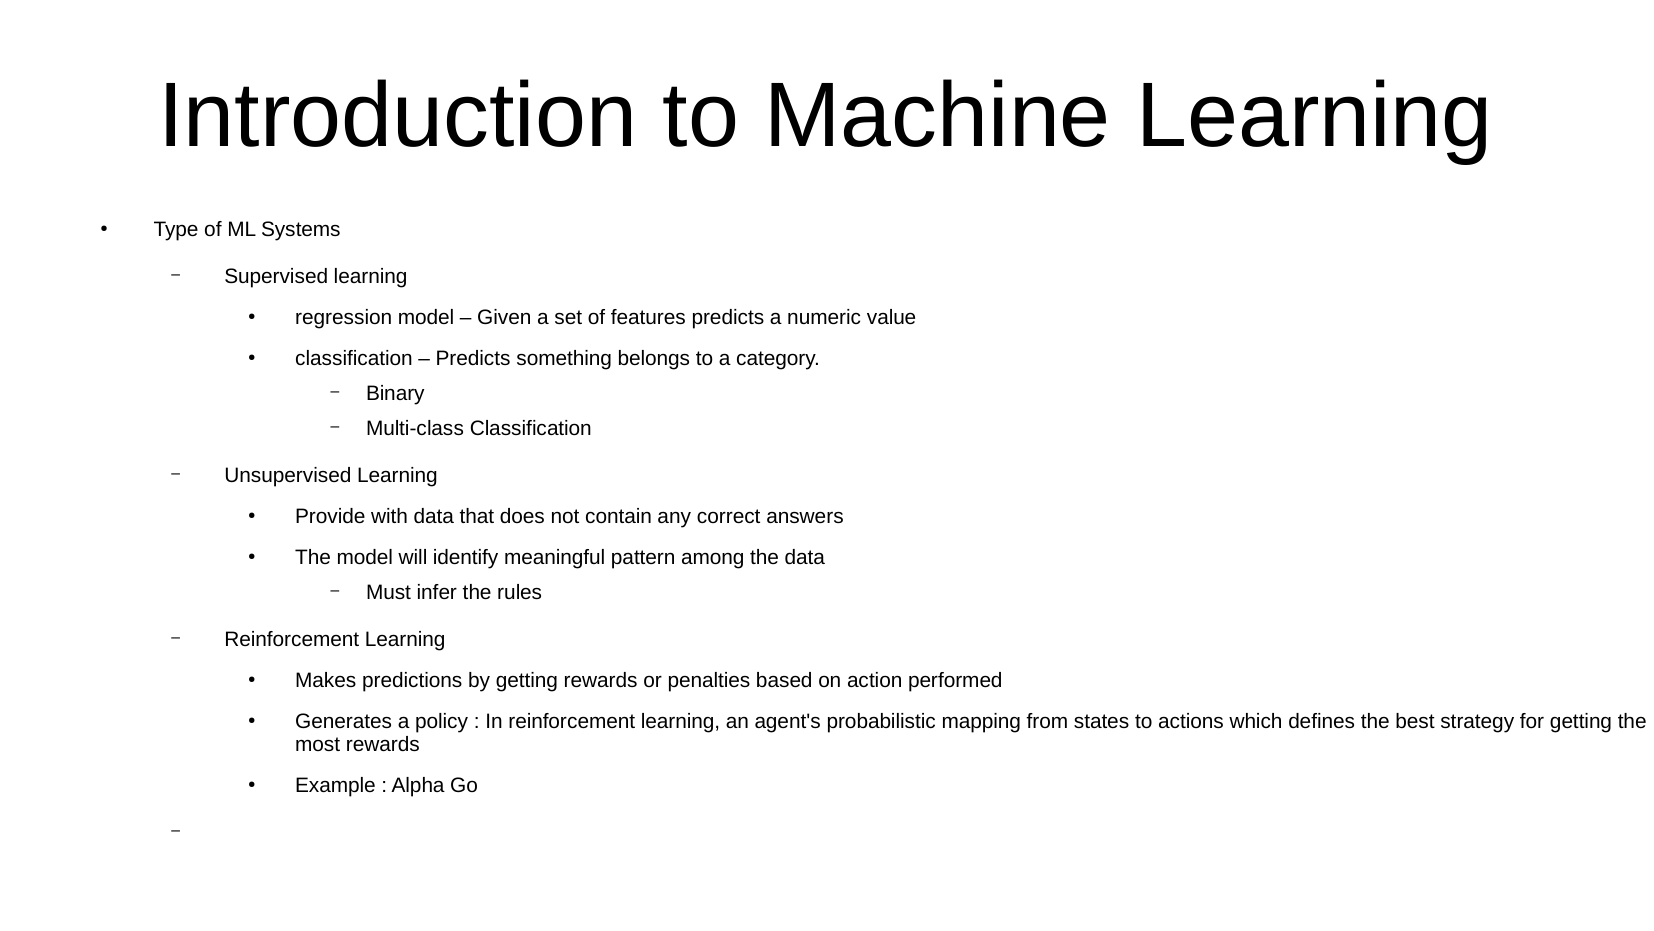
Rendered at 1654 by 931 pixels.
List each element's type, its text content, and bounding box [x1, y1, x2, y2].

title Introduction to Machine Learning [82, 37, 1571, 193]
list Type of ML Systems Supervised learning regression model – Given a set of features predicts a numeric value classification – Predicts something belongs to a category. Binary Multi-class Classification Unsupervised Learning Provide with data that does not contain any correct answers The model will identify meaningful pattern among the data Must infer the rules Reinforcement Learning Makes predictions by getting rewards or penalties based on action performed Generates a policy : In reinforcement learning, an agent's probabilistic mapping from states to actions which defines the best strategy for getting the most rewards Example : Alpha Go [82, 217, 1651, 886]
